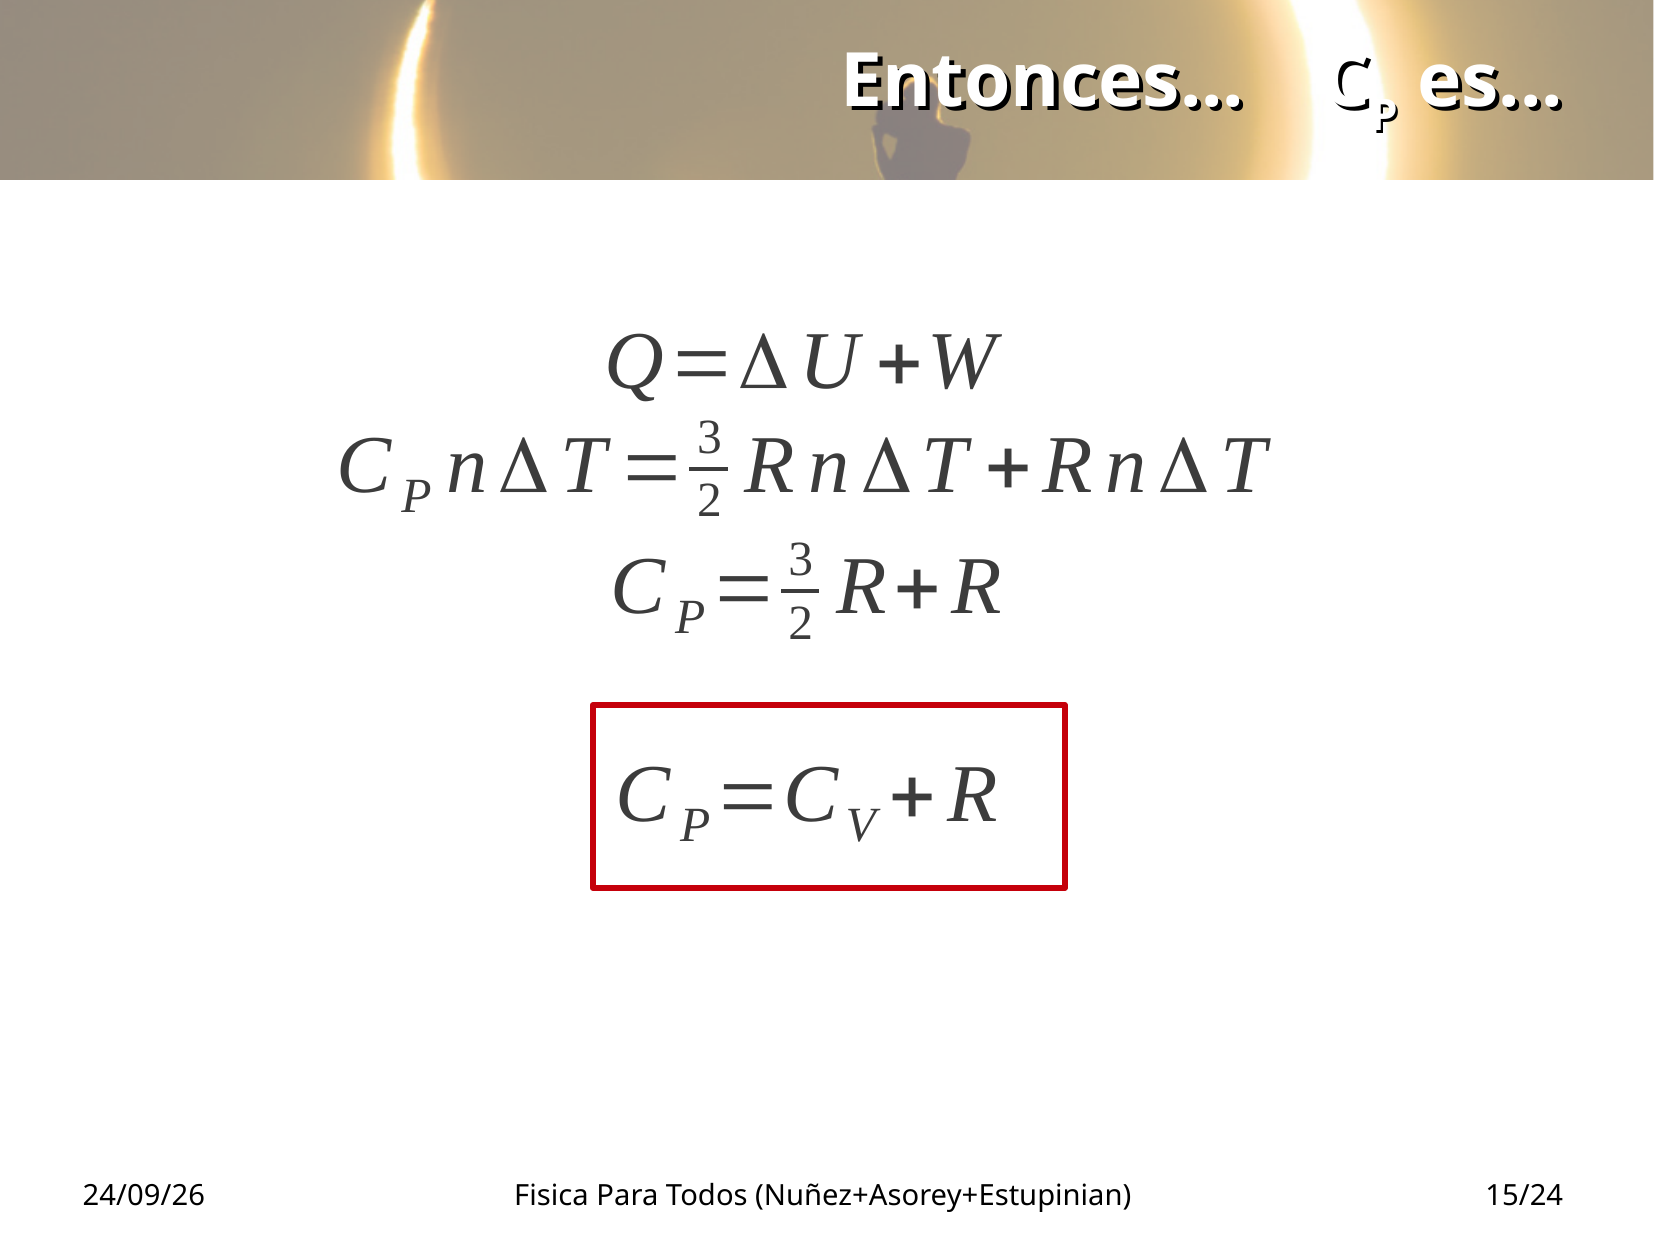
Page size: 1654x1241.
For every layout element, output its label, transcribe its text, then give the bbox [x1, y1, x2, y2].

title Entonces... CP es... [75, 19, 1564, 151]
picture [0, 0, 1654, 180]
chart [596, 708, 1062, 853]
chart [330, 315, 1284, 853]
